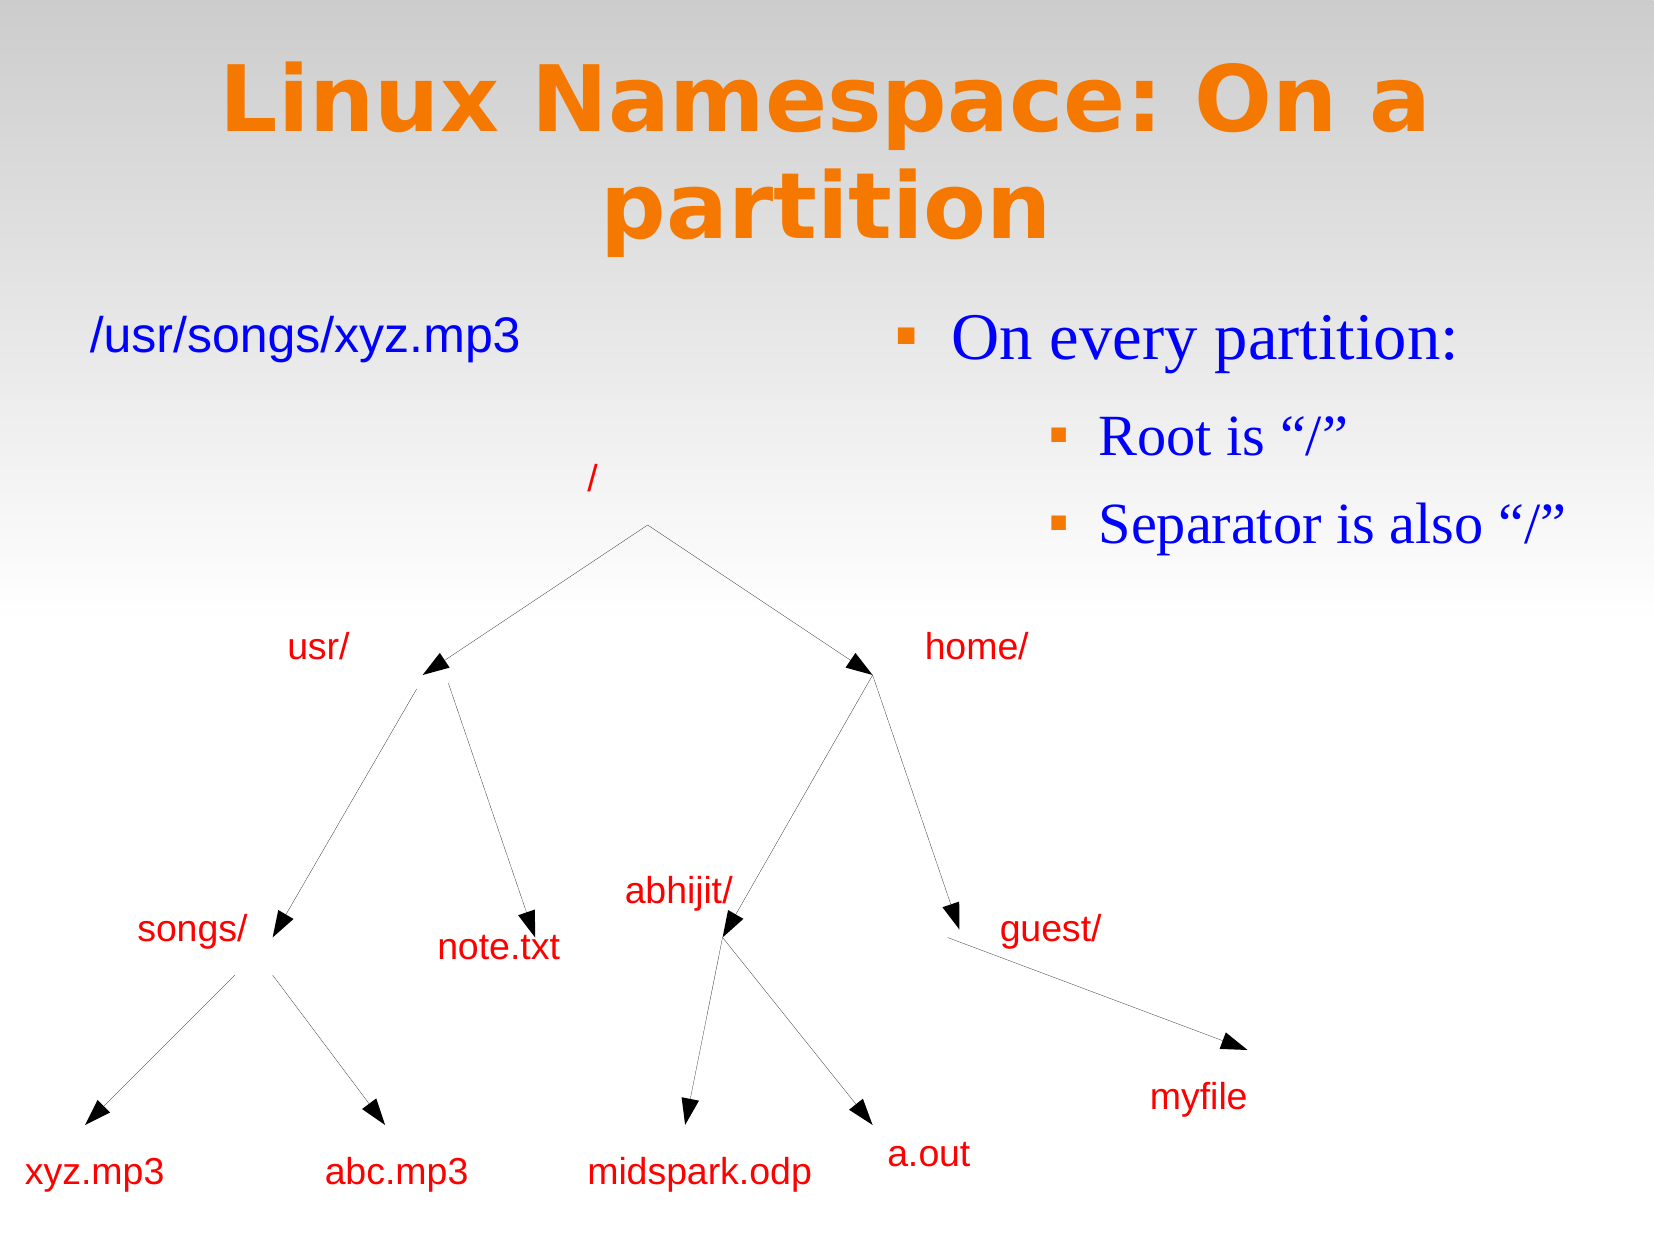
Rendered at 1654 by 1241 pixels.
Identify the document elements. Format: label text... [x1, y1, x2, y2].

text_box midspark.odp [572, 1143, 836, 1201]
text_box / [572, 450, 761, 507]
text_box home/ [910, 618, 1136, 676]
text_box songs/ [122, 900, 311, 957]
title Linux Namespace: On a partition [82, 45, 1571, 260]
text_box abc.mp3 [310, 1143, 498, 1201]
text_box usr/ [272, 618, 461, 676]
text_box abhijit/ [610, 862, 798, 938]
text_box myfile [1135, 1068, 1398, 1126]
text_box guest/ [985, 900, 1173, 957]
list On every partition: Root is “/” Separator is also “/” [862, 300, 1571, 1094]
text_box a.out [872, 1125, 1136, 1182]
text_box note.txt [422, 918, 648, 1013]
text_box /usr/songs/xyz.mp3 [75, 300, 751, 371]
text_box xyz.mp3 [10, 1143, 198, 1201]
